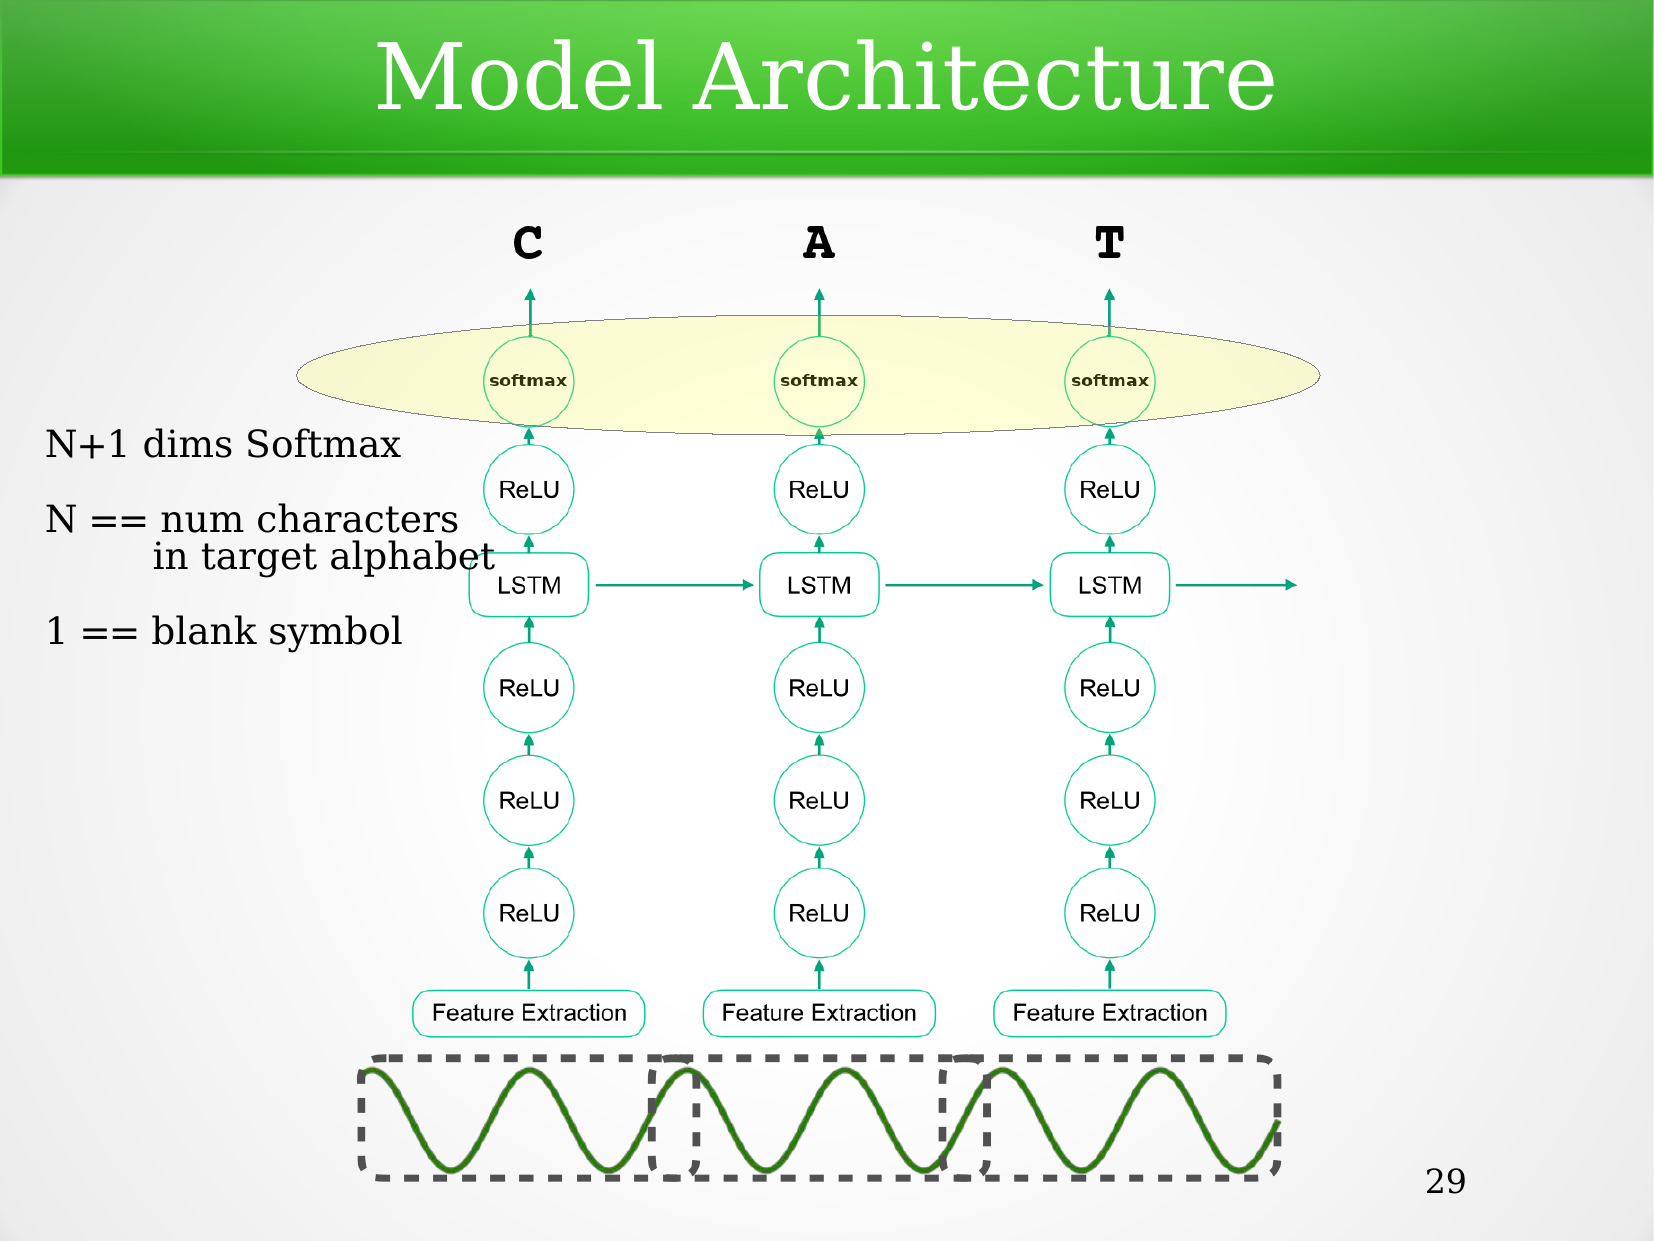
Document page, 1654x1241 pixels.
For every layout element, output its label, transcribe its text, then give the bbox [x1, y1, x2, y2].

picture [0, 0, 1654, 1241]
text_box [296, 315, 1321, 436]
text_box N+1 dims Softmax N == num characters in target alphabet 1 == blank symbol [30, 420, 526, 698]
title Model Architecture [82, 11, 1571, 154]
